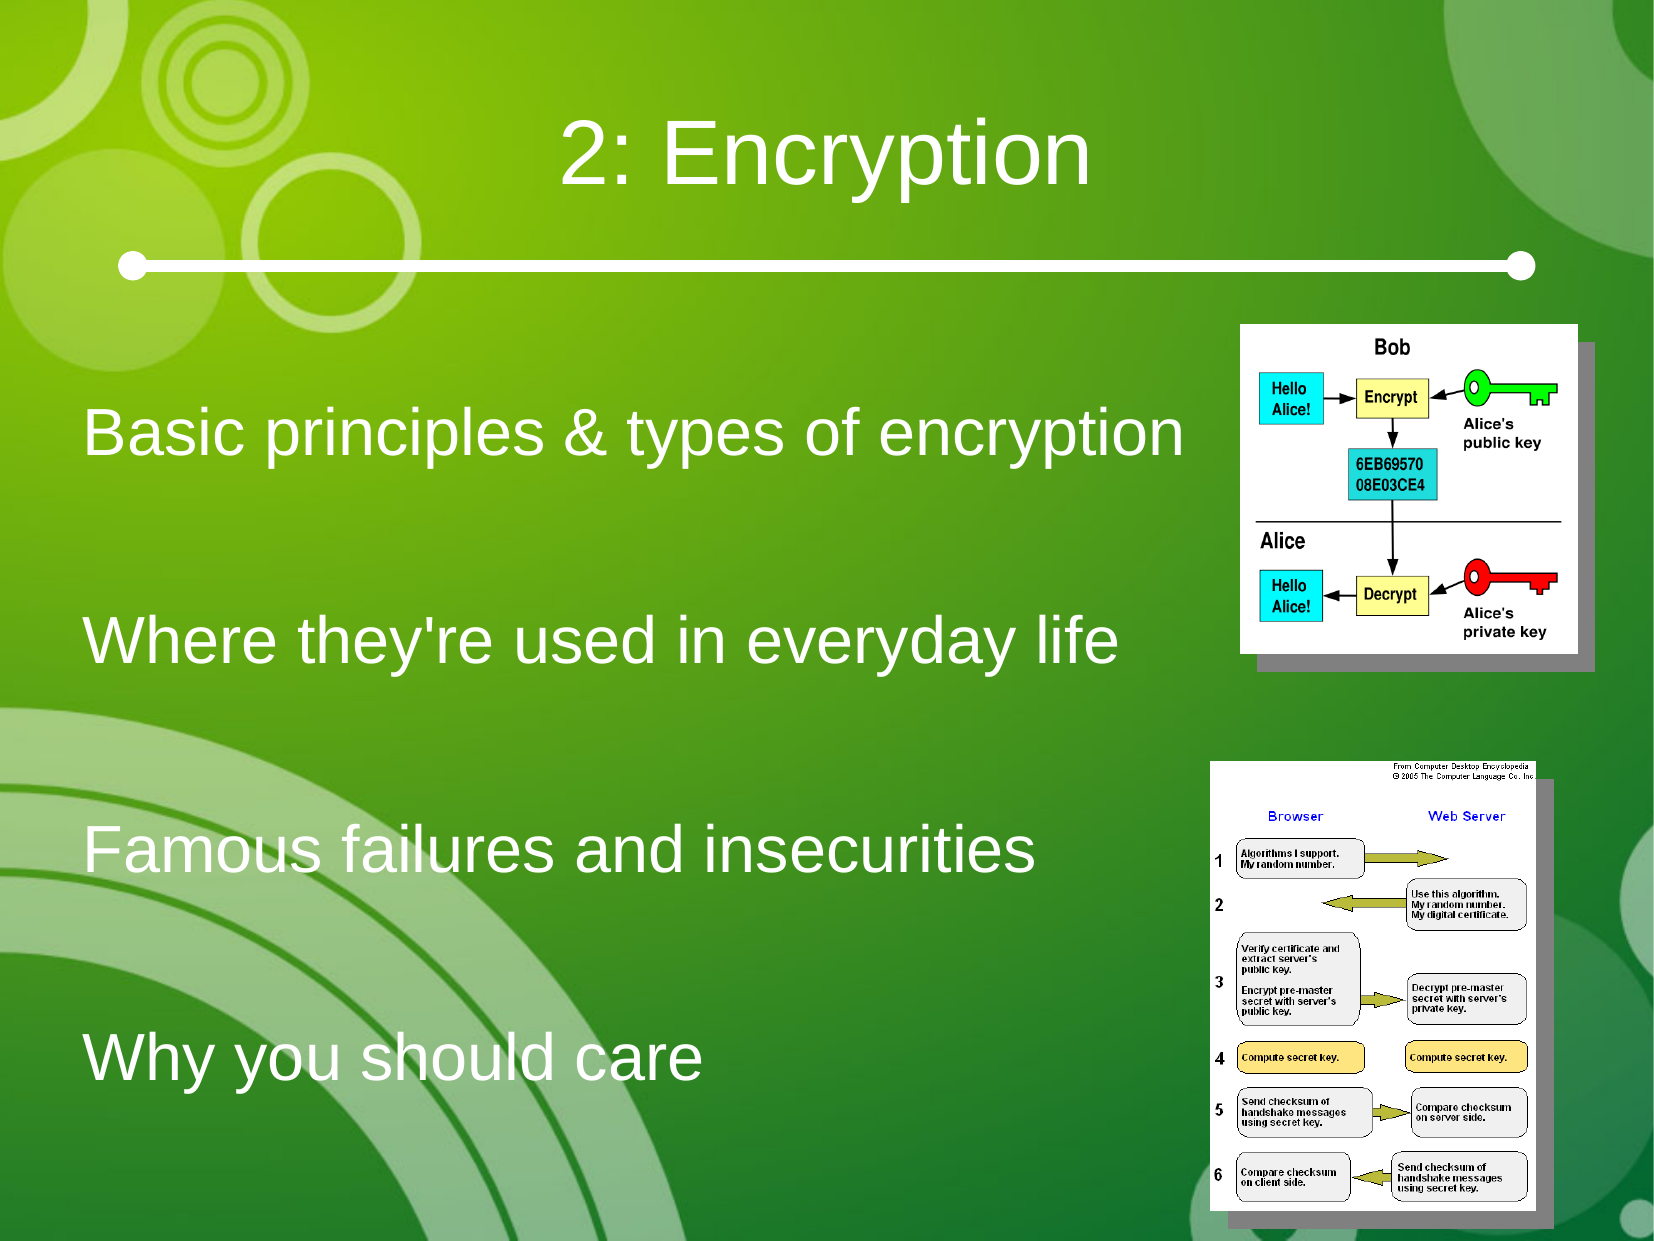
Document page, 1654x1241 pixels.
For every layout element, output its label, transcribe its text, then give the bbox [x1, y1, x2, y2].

list Basic principles & types of encryption Where they're used in everyday life Famous failures and insecurities Why you should care [82, 290, 1571, 1094]
picture [0, 0, 1654, 1241]
title 2: Encryption [82, 56, 1571, 250]
